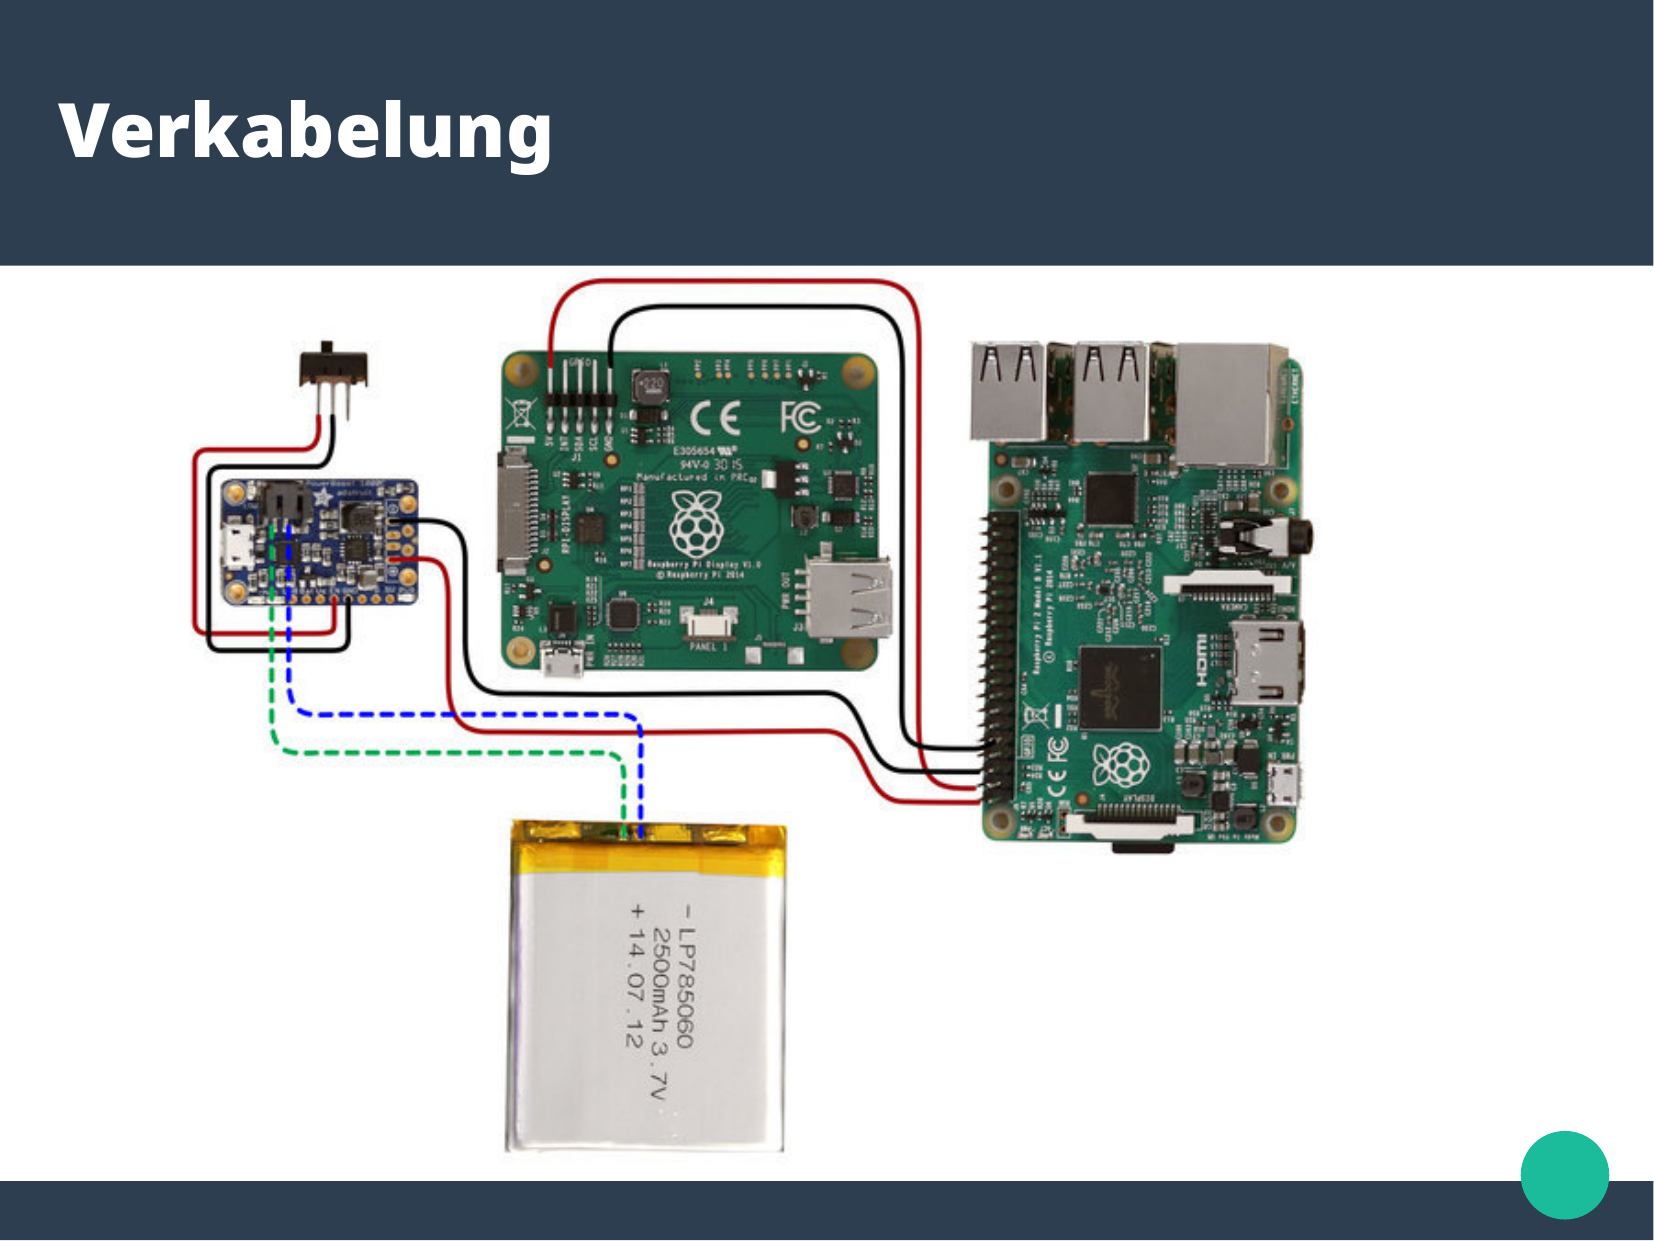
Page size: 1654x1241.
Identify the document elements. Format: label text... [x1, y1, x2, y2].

title Verkabelung [59, 49, 1595, 207]
picture [189, 271, 1336, 1171]
